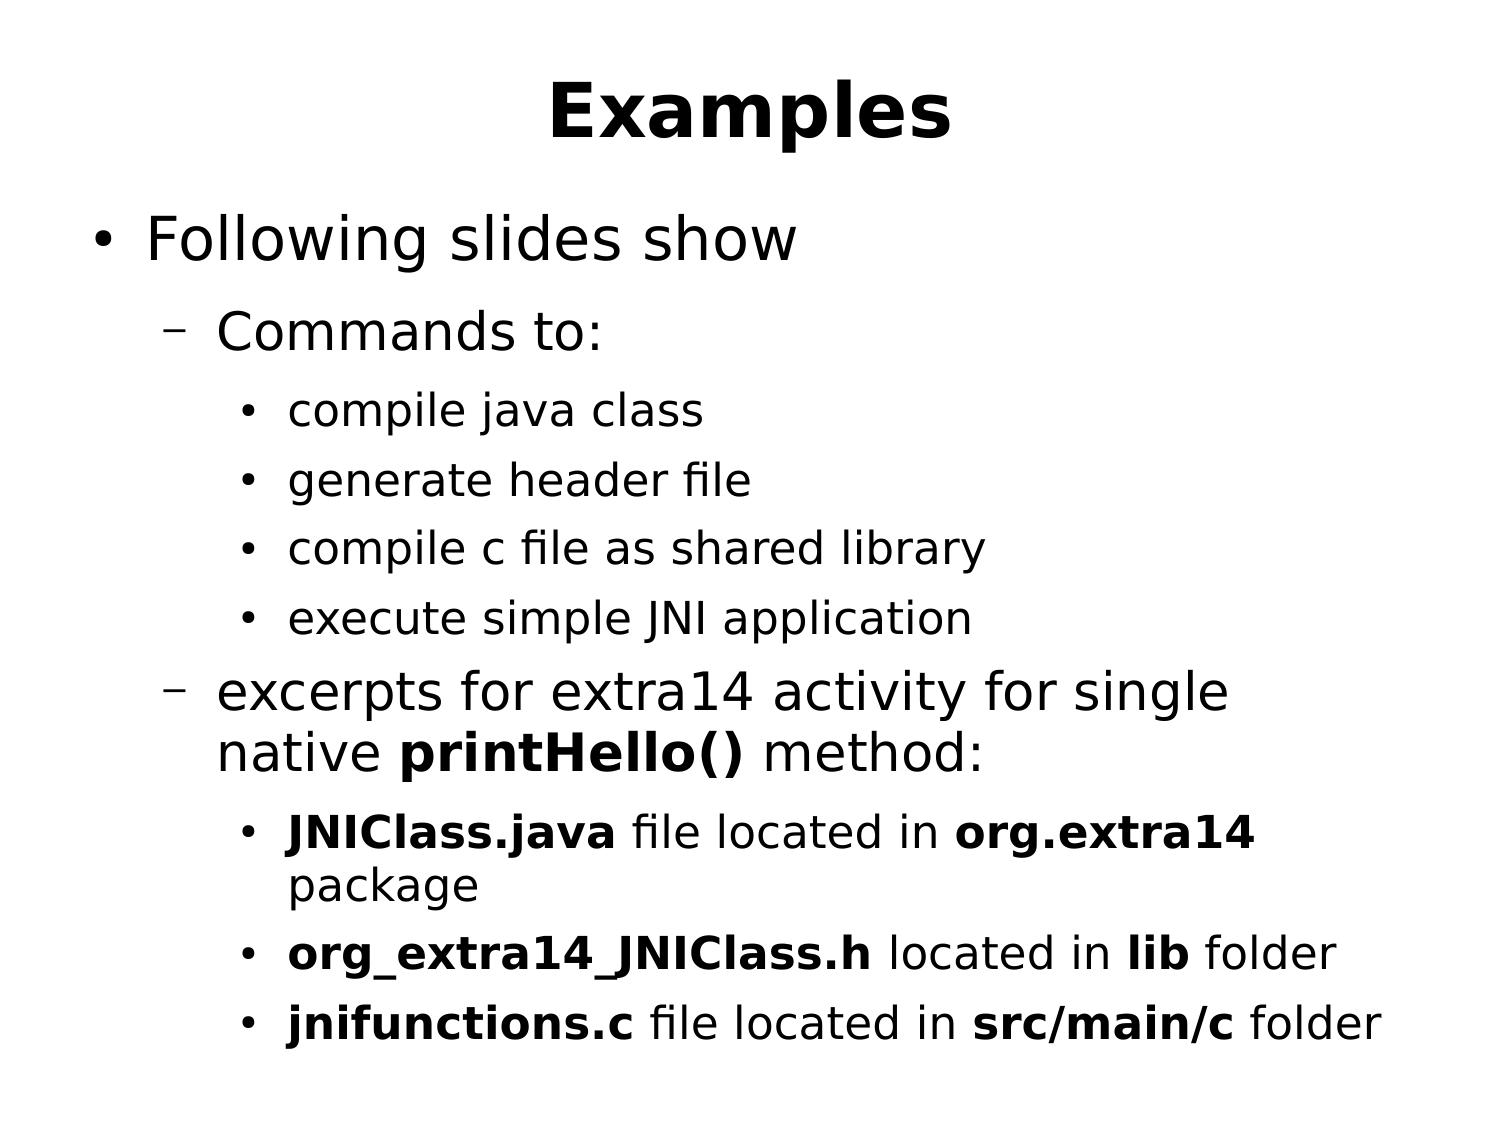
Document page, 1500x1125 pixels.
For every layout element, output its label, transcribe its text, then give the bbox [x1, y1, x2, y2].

list Following slides show Commands to: compile java class generate header file compile c file as shared library execute simple JNI application excerpts for extra14 activity for single native printHello() method: JNIClass.java file located in org.extra14 package org_extra14_JNIClass.h located in lib folder jnifunctions.c file located in src/main/c folder [75, 204, 1395, 1075]
title Examples [75, 44, 1425, 177]
